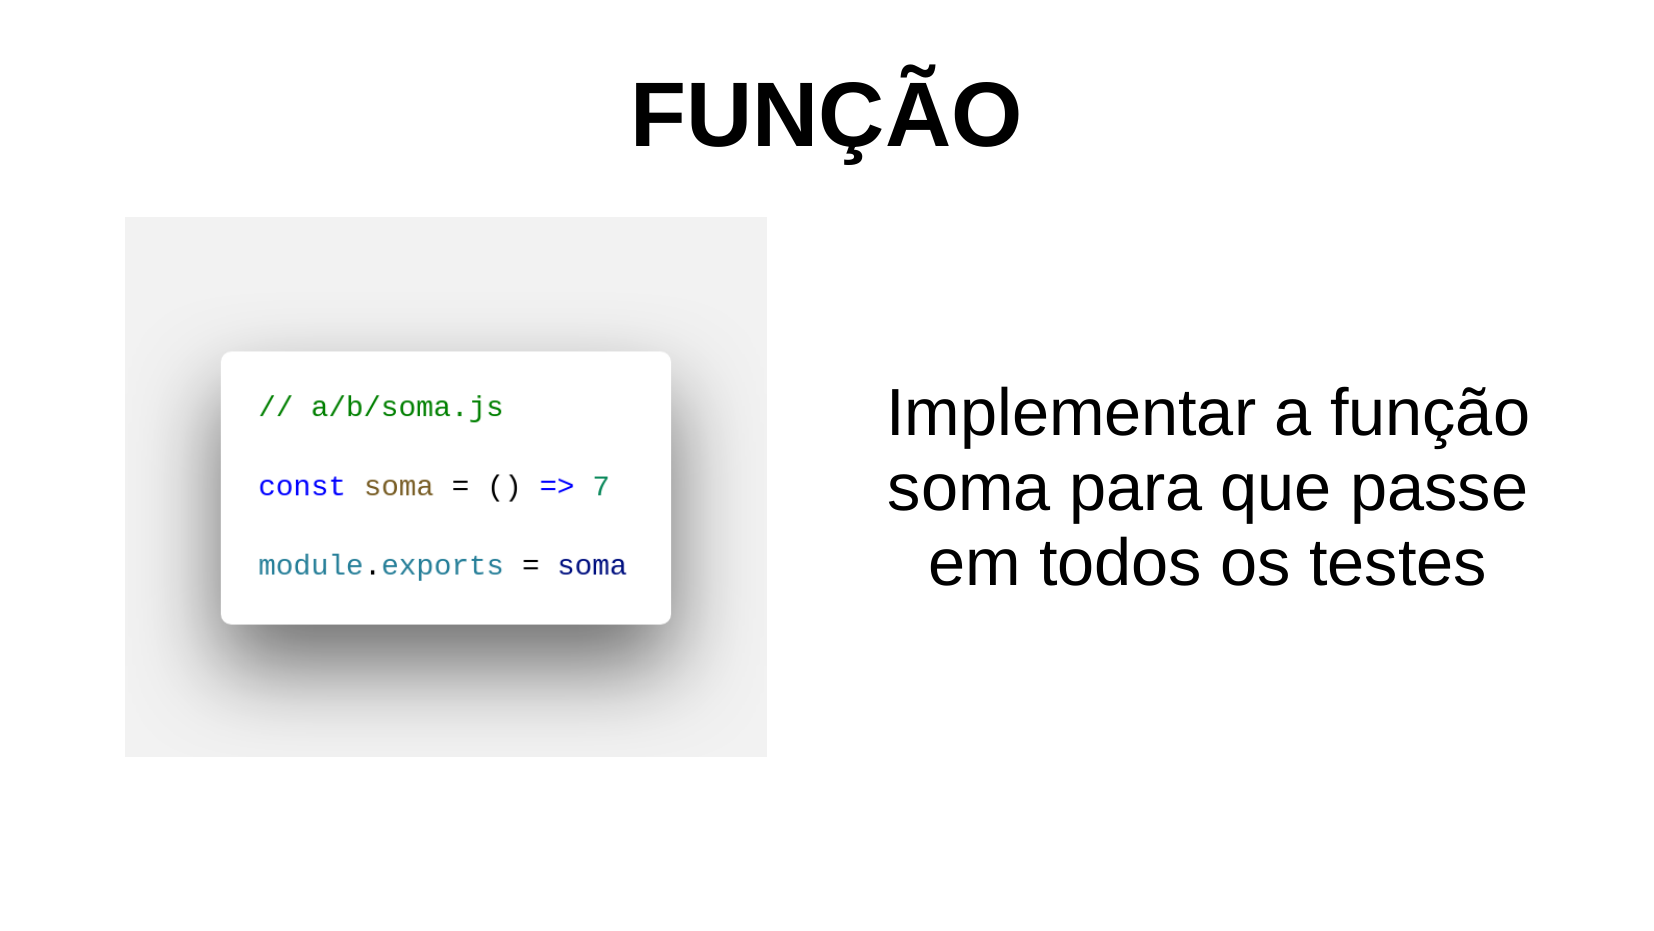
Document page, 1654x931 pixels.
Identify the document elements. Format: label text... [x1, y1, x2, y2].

list Implementar a função soma para que passe em todos os testes [845, 217, 1572, 758]
title FUNÇÃO [82, 37, 1571, 193]
picture [125, 217, 767, 758]
